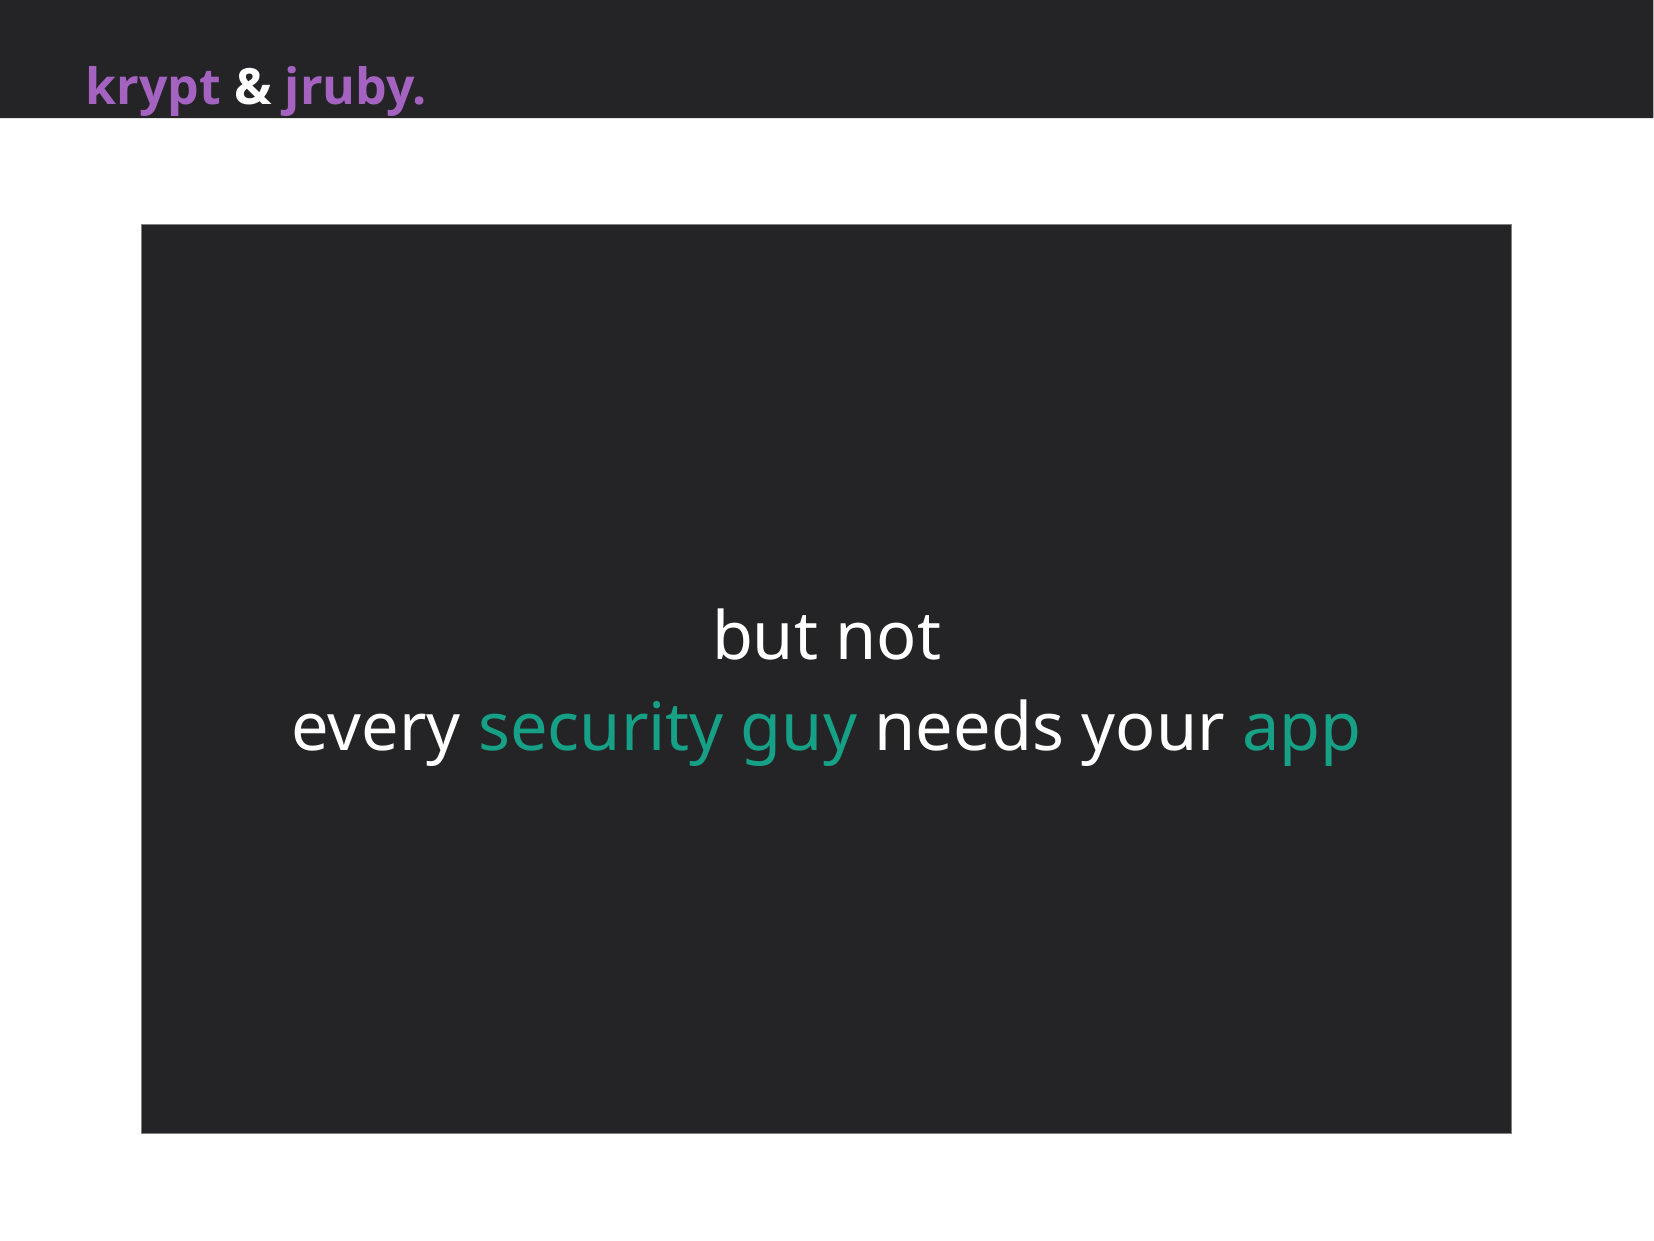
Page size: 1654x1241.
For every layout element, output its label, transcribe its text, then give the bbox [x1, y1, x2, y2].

text_box but not every security guy needs your app [141, 224, 1512, 1134]
text_box krypt & jruby. [70, 43, 1359, 119]
text_box [0, 0, 1654, 119]
text_box [165, 531, 1441, 1087]
